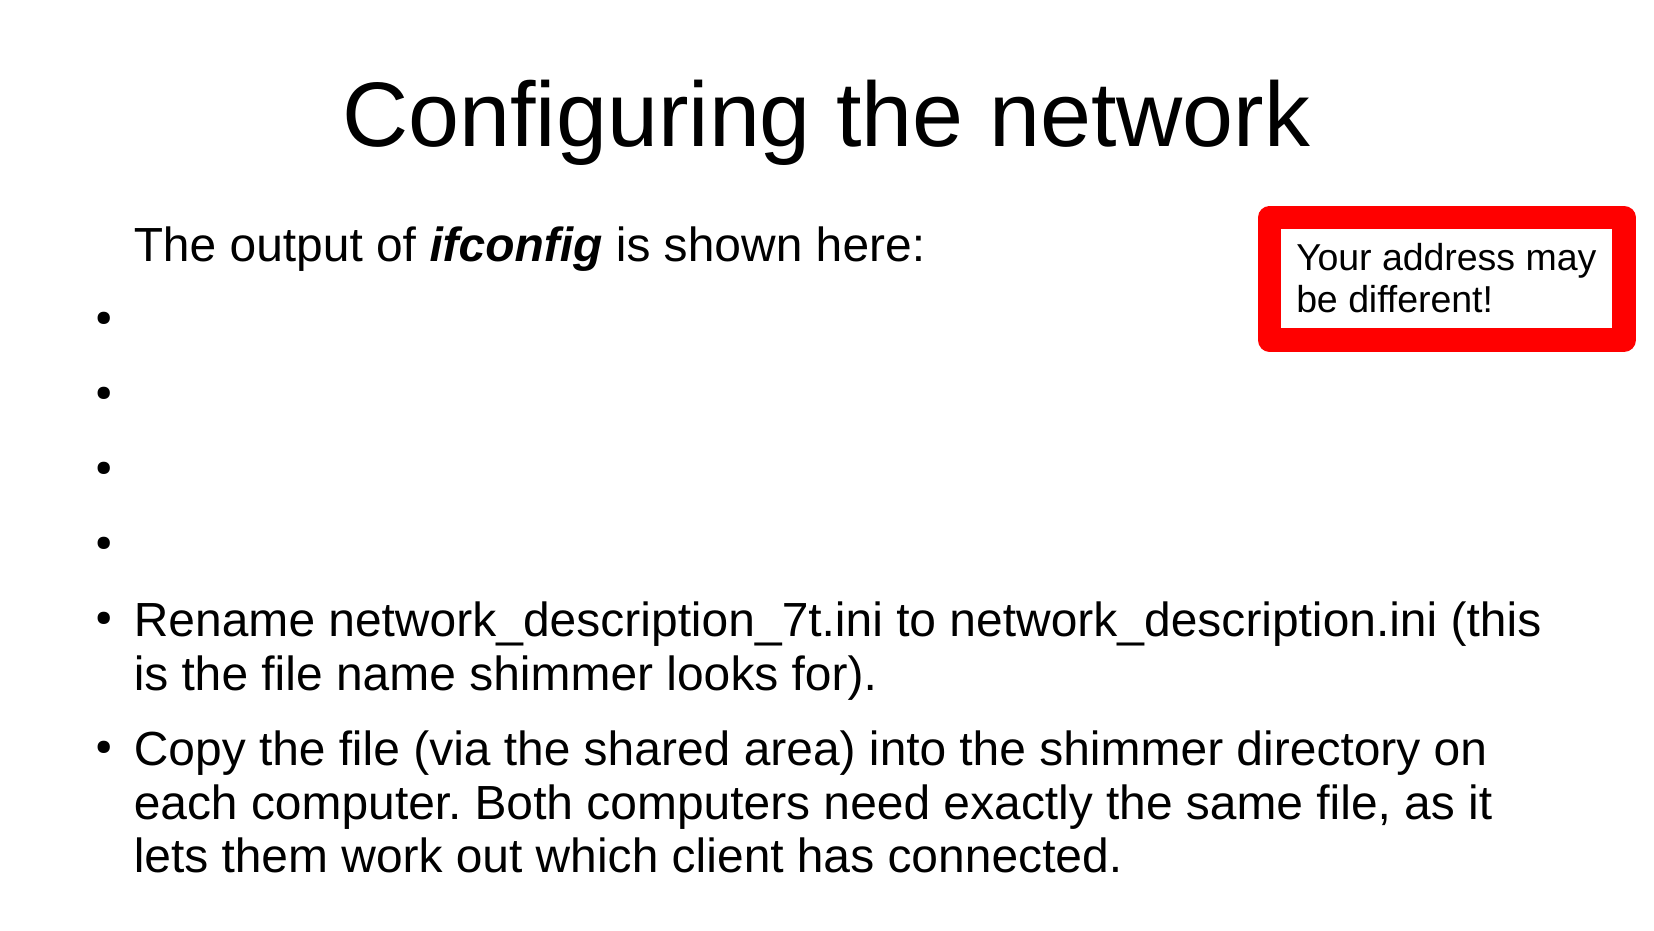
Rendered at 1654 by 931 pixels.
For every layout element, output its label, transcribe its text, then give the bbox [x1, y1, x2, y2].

text_box Your address may be different! [1269, 217, 1625, 341]
list The output of ifconfig is shown here: Rename network_description_7t.ini to network_description.ini (this is the file name shimmer looks for). Copy the file (via the shared area) into the shimmer directory on each computer. Both computers need exactly the same file, as it lets them work out which client has connected. [82, 217, 1571, 886]
title Configuring the network [82, 37, 1571, 193]
